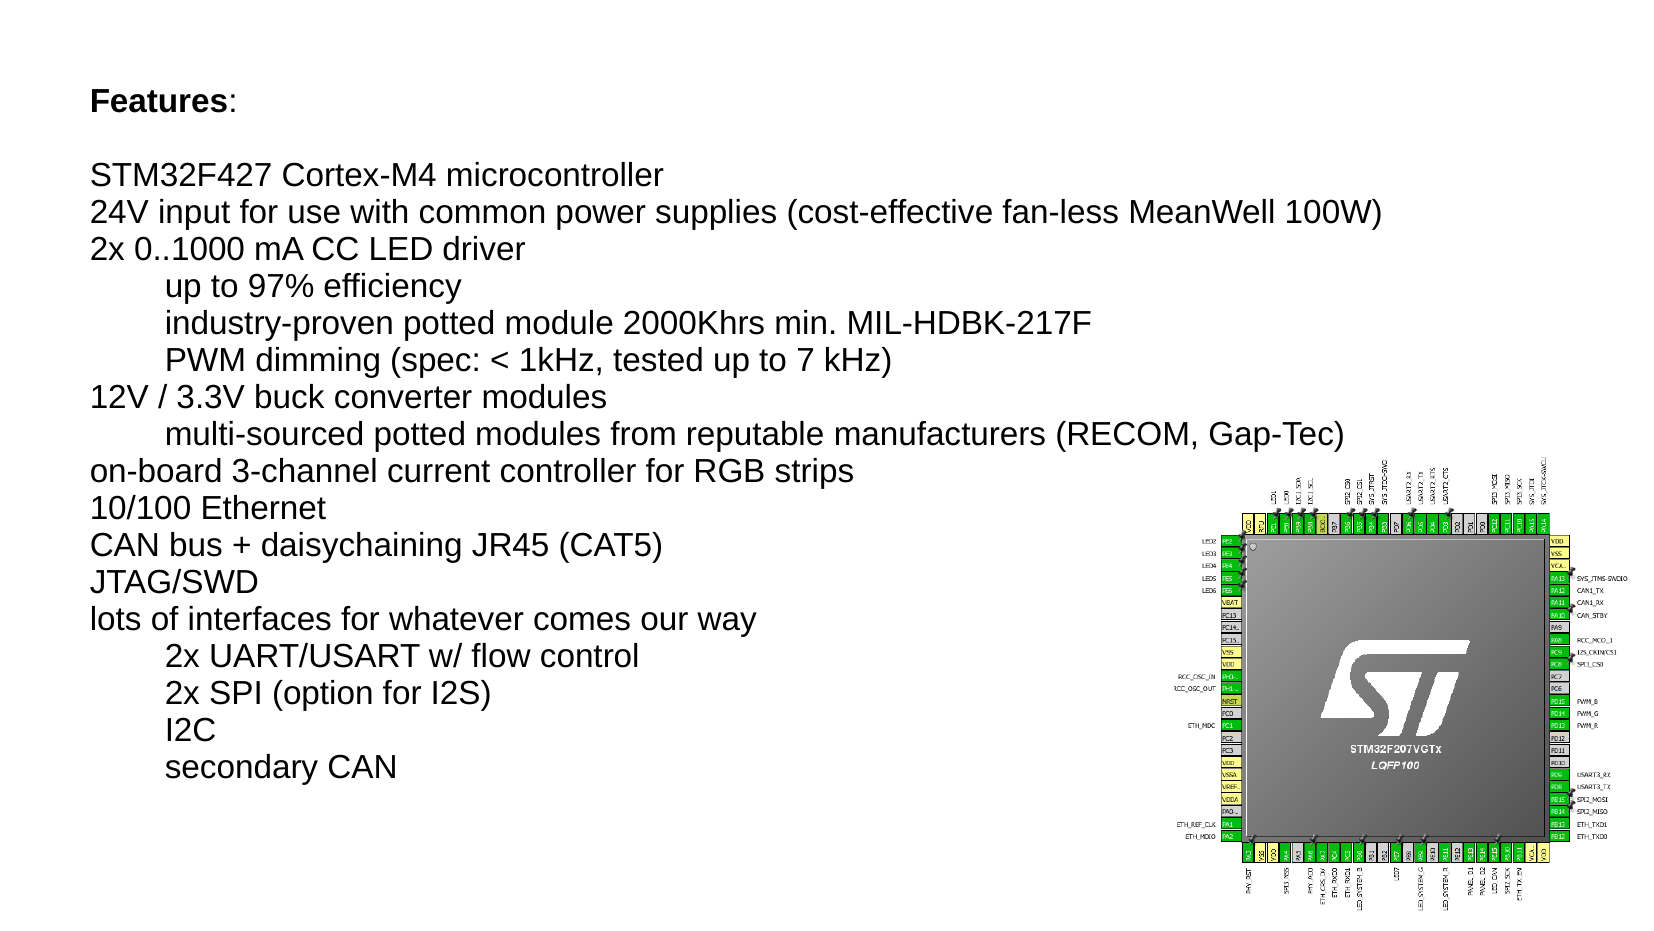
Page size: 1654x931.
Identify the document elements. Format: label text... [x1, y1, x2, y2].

picture [1174, 457, 1640, 915]
text_box Features: STM32F427 Cortex-M4 microcontroller 24V input for use with common power supplies (cost-effective fan-less MeanWell 100W) 2x 0..1000 mA CC LED driver up to 97% efficiency industry-proven potted module 2000Khrs min. MIL-HDBK-217F PWM dimming (spec: < 1kHz, tested up to 7 kHz) 12V / 3.3V buck converter modules multi-sourced potted modules from reputable manufacturers (RECOM, Gap-Tec) on-board 3-channel current controller for RGB strips 10/100 Ethernet CAN bus + daisychaining JR45 (CAT5) JTAG/SWD lots of interfaces for whatever comes our way 2x UART/USART w/ flow control 2x SPI (option for I2S) I2C secondary CAN [75, 75, 1410, 868]
